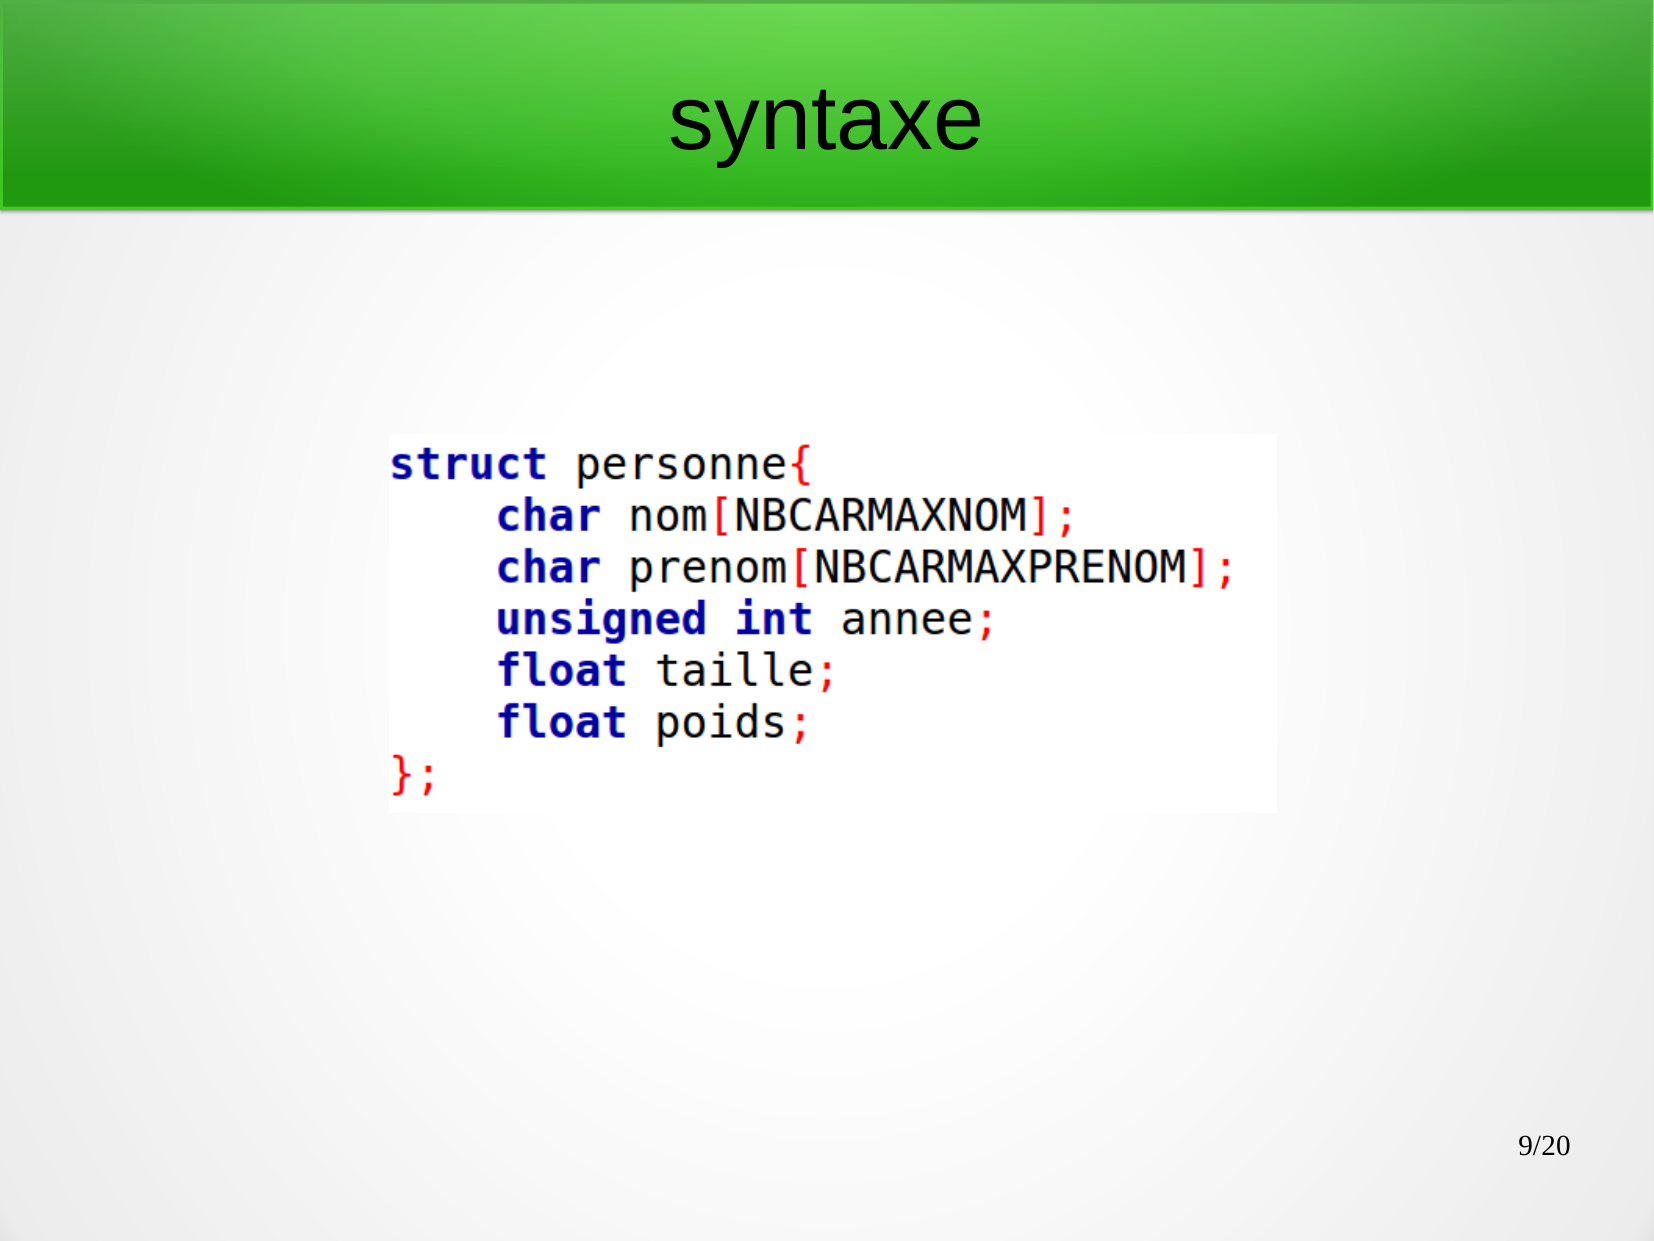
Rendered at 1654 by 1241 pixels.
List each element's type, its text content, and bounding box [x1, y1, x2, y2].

title syntaxe [82, 47, 1571, 189]
picture [389, 434, 1277, 813]
